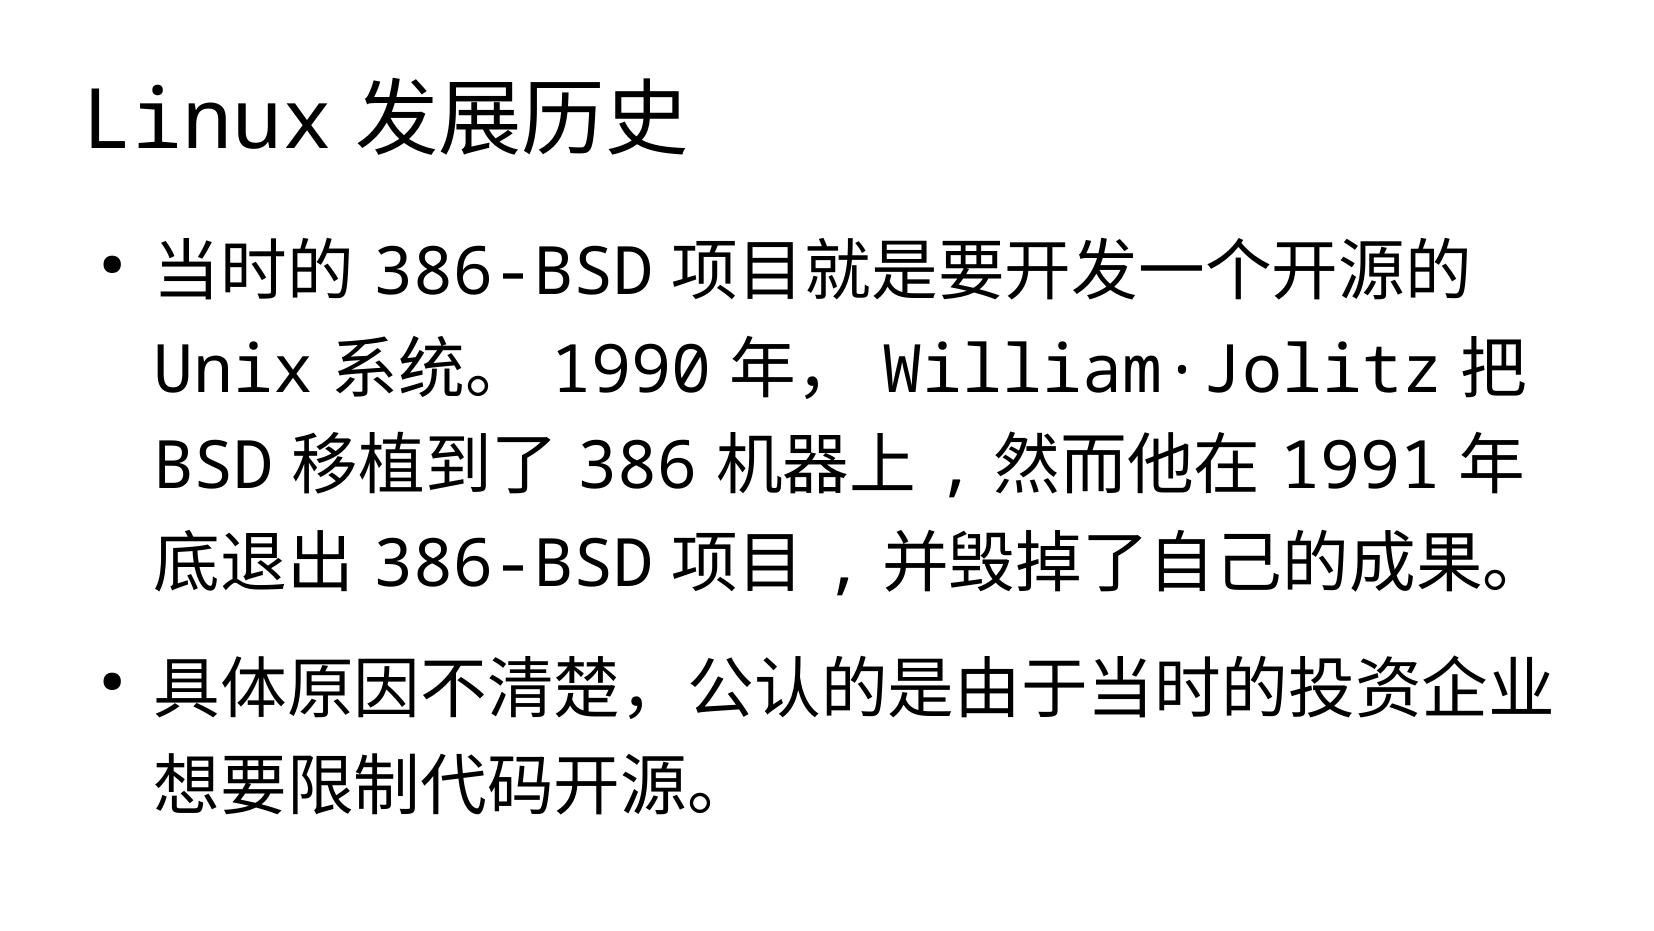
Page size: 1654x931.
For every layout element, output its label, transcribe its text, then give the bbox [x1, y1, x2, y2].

title Linux发展历史 [82, 37, 1571, 189]
list 当时的386-BSD项目就是要开发一个开源的Unix系统。1990年，William·Jolitz把BSD移植到了386机器上,然而他在1991年底退出386-BSD项目,并毁掉了自己的成果。 具体原因不清楚，公认的是由于当时的投资企业想要限制代码开源。 [82, 217, 1571, 886]
